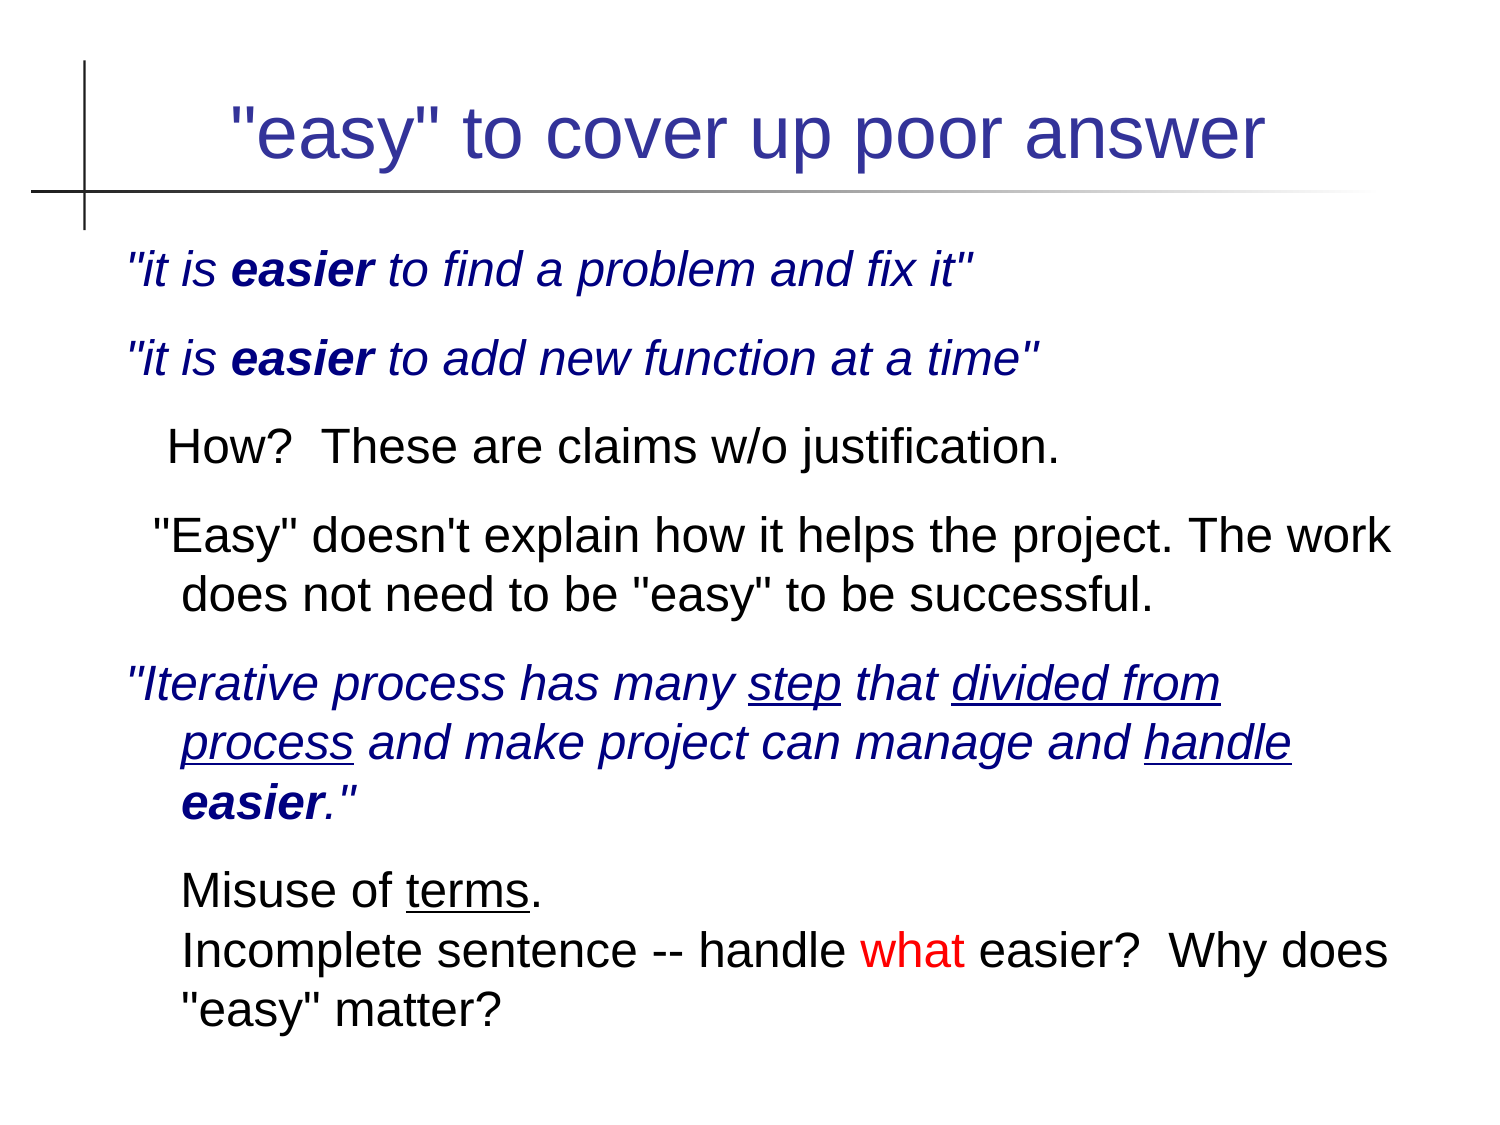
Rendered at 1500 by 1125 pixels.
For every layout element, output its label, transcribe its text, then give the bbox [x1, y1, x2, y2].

title "easy" to cover up poor answer [100, 42, 1397, 182]
list "it is easier to find a problem and fix it" "it is easier to add new function at a time" How? These are claims w/o justification. "Easy" doesn't explain how it helps the project. The work does not need to be "easy" to be successful. "Iterative process has many step that divided from process and make project can manage and handle easier." Misuse of terms. Incomplete sentence -- handle what easier? Why does "easy" matter? [110, 229, 1408, 1051]
